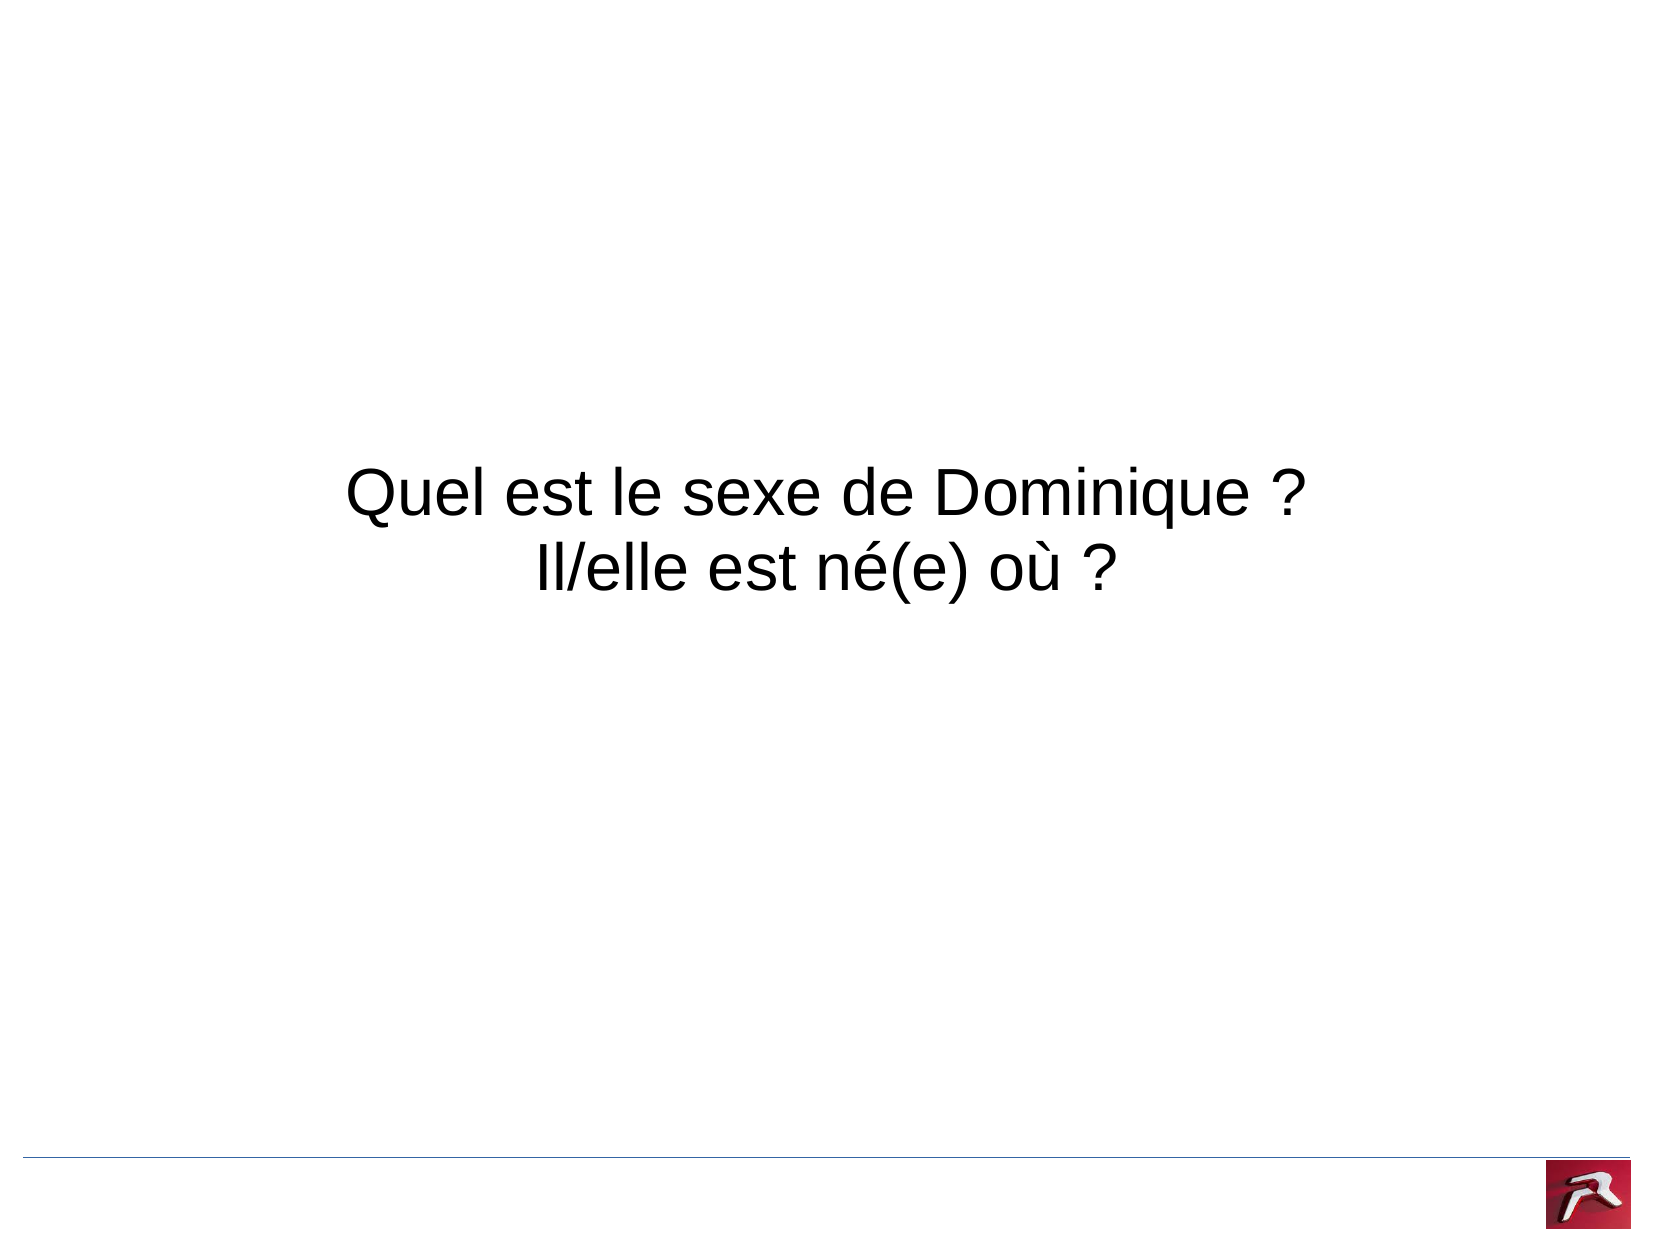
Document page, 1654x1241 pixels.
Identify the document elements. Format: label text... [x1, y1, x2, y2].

subtitle Quel est le sexe de Dominique ? Il/elle est né(e) où ? [82, 49, 1571, 1010]
picture [1546, 1160, 1631, 1229]
